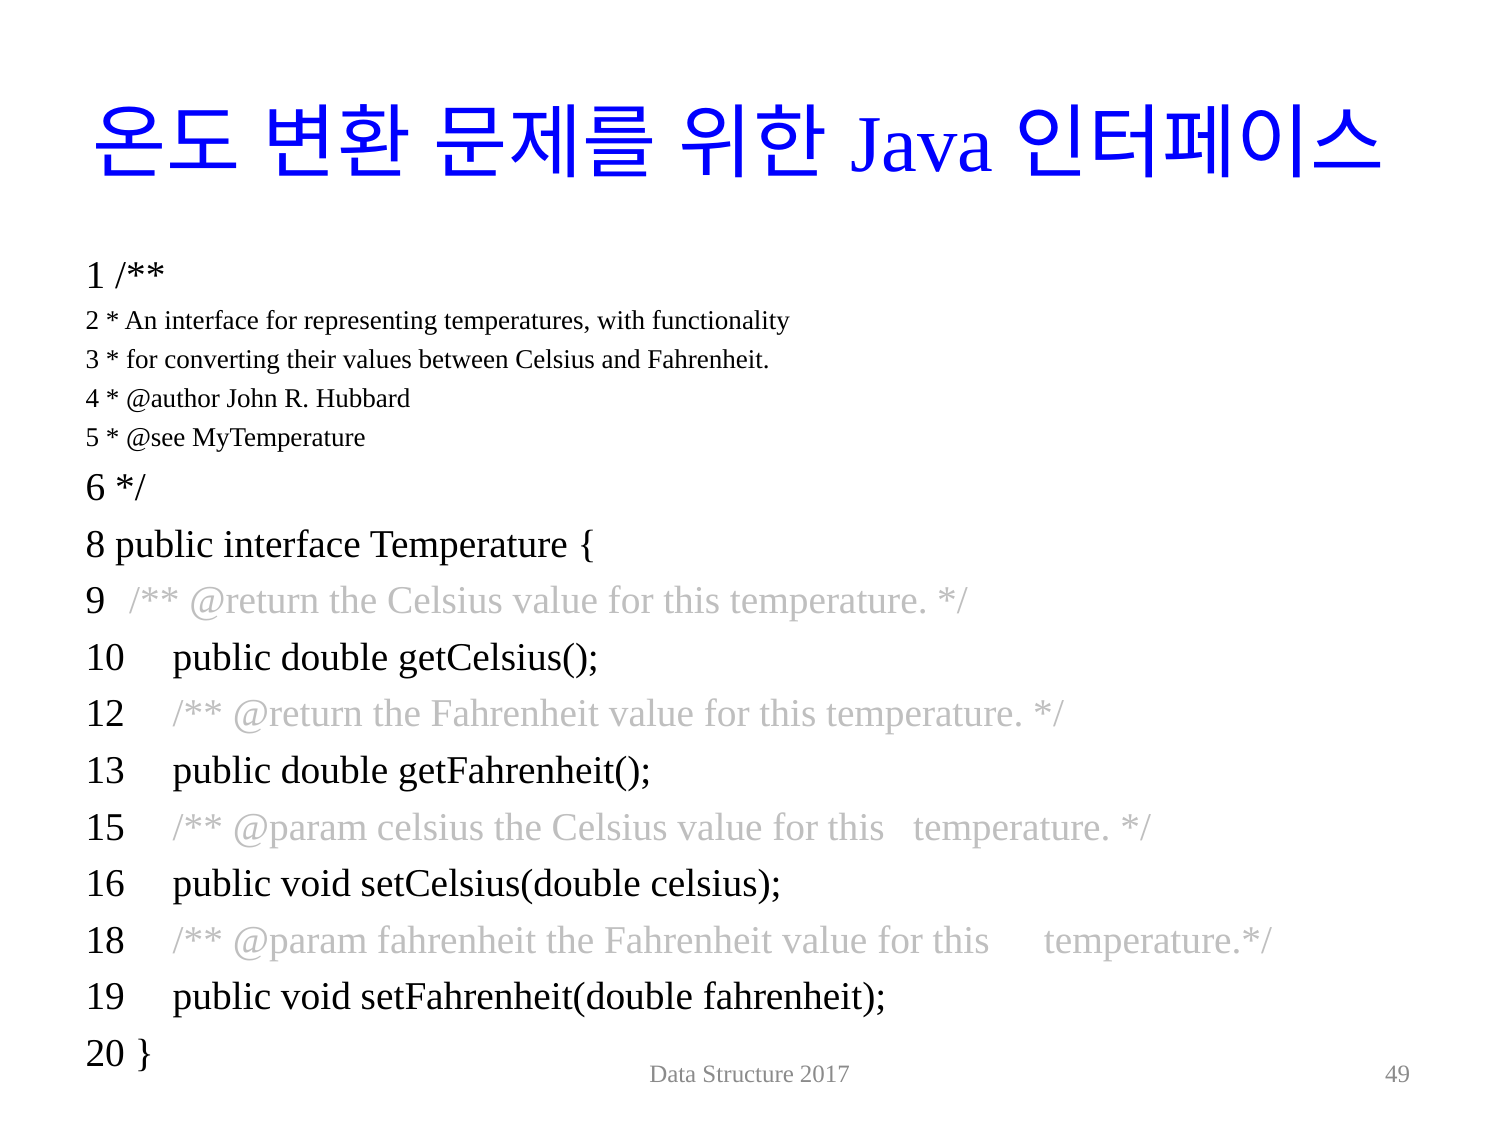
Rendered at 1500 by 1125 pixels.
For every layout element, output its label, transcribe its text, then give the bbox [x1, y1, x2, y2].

slide_number <숫자> [1074, 1042, 1425, 1103]
footer Data Structure 2017 [512, 1042, 988, 1103]
list 1 /** 2 * An interface for representing temperatures, with functionality 3 * for converting their values between Celsius and Fahrenheit. 4 * @author John R. Hubbard 5 * @see MyTemperature 6 */ 8 public interface Temperature { 9 /** @return the Celsius value for this temperature. */ 10 public double getCelsius(); 12 /** @return the Fahrenheit value for this temperature. */ 13 public double getFahrenheit(); 15 /** @param celsius the Celsius value for this temperature. */ 16 public void setCelsius(double celsius); 18 /** @param fahrenheit the Fahrenheit value for this temperature.*/ 19 public void setFahrenheit(double fahrenheit); 20 } [37, 232, 1450, 1094]
title 온도 변환 문제를 위한 Java 인터페이스 [75, 45, 1425, 232]
